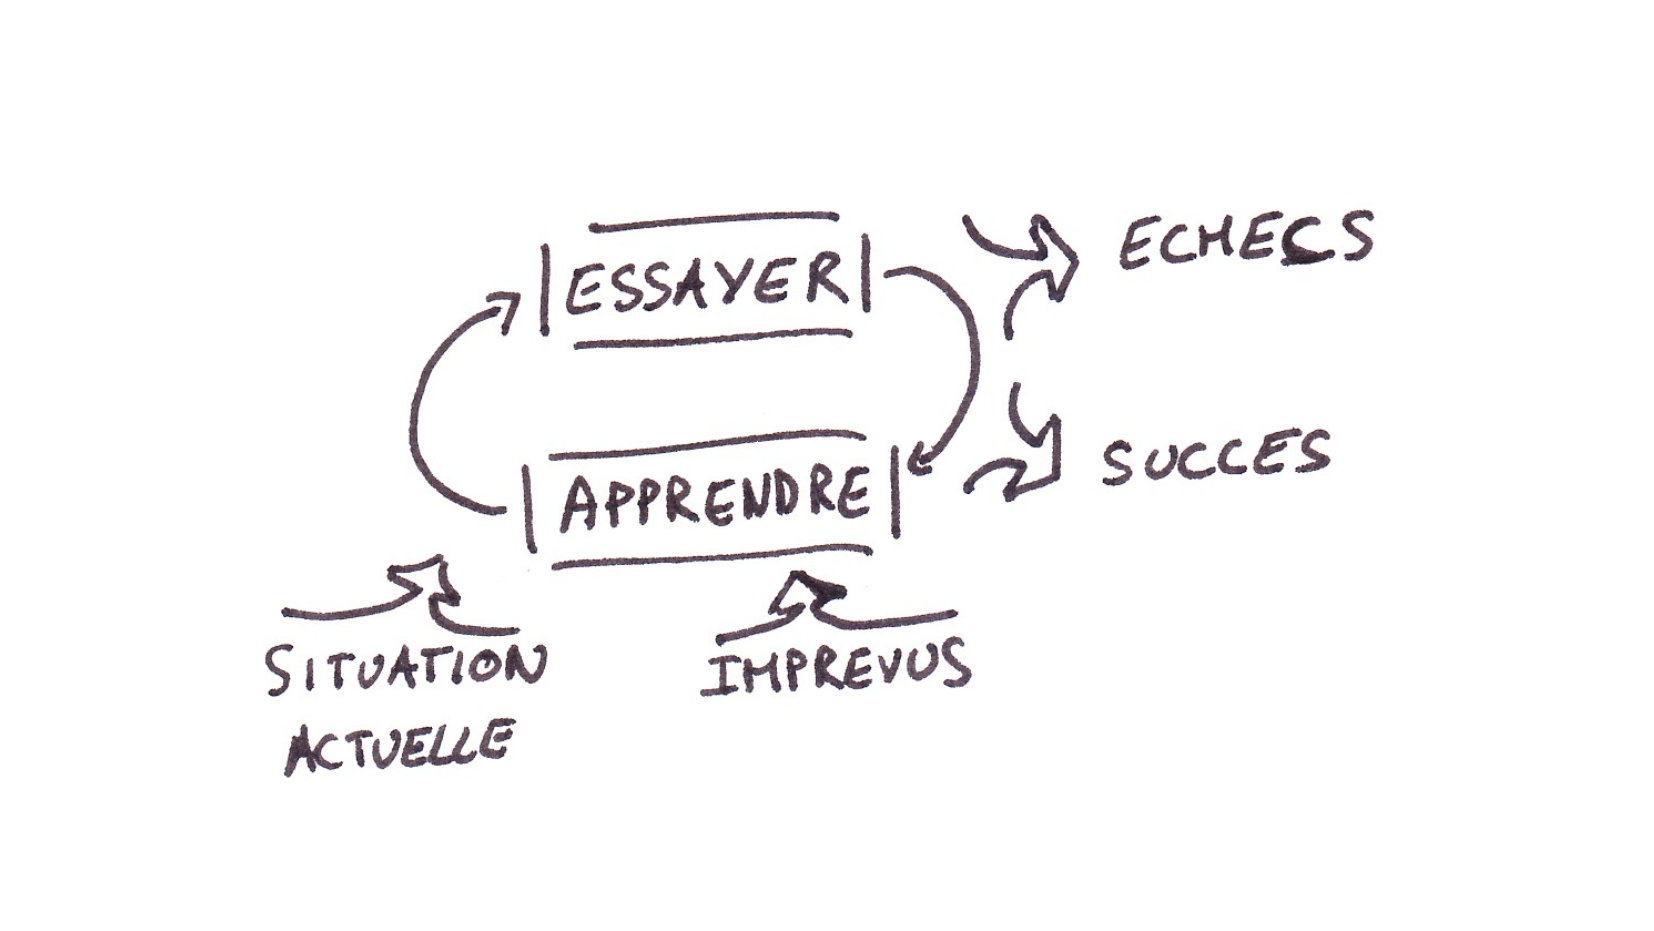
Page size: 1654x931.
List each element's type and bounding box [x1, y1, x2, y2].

picture [225, 120, 1480, 811]
